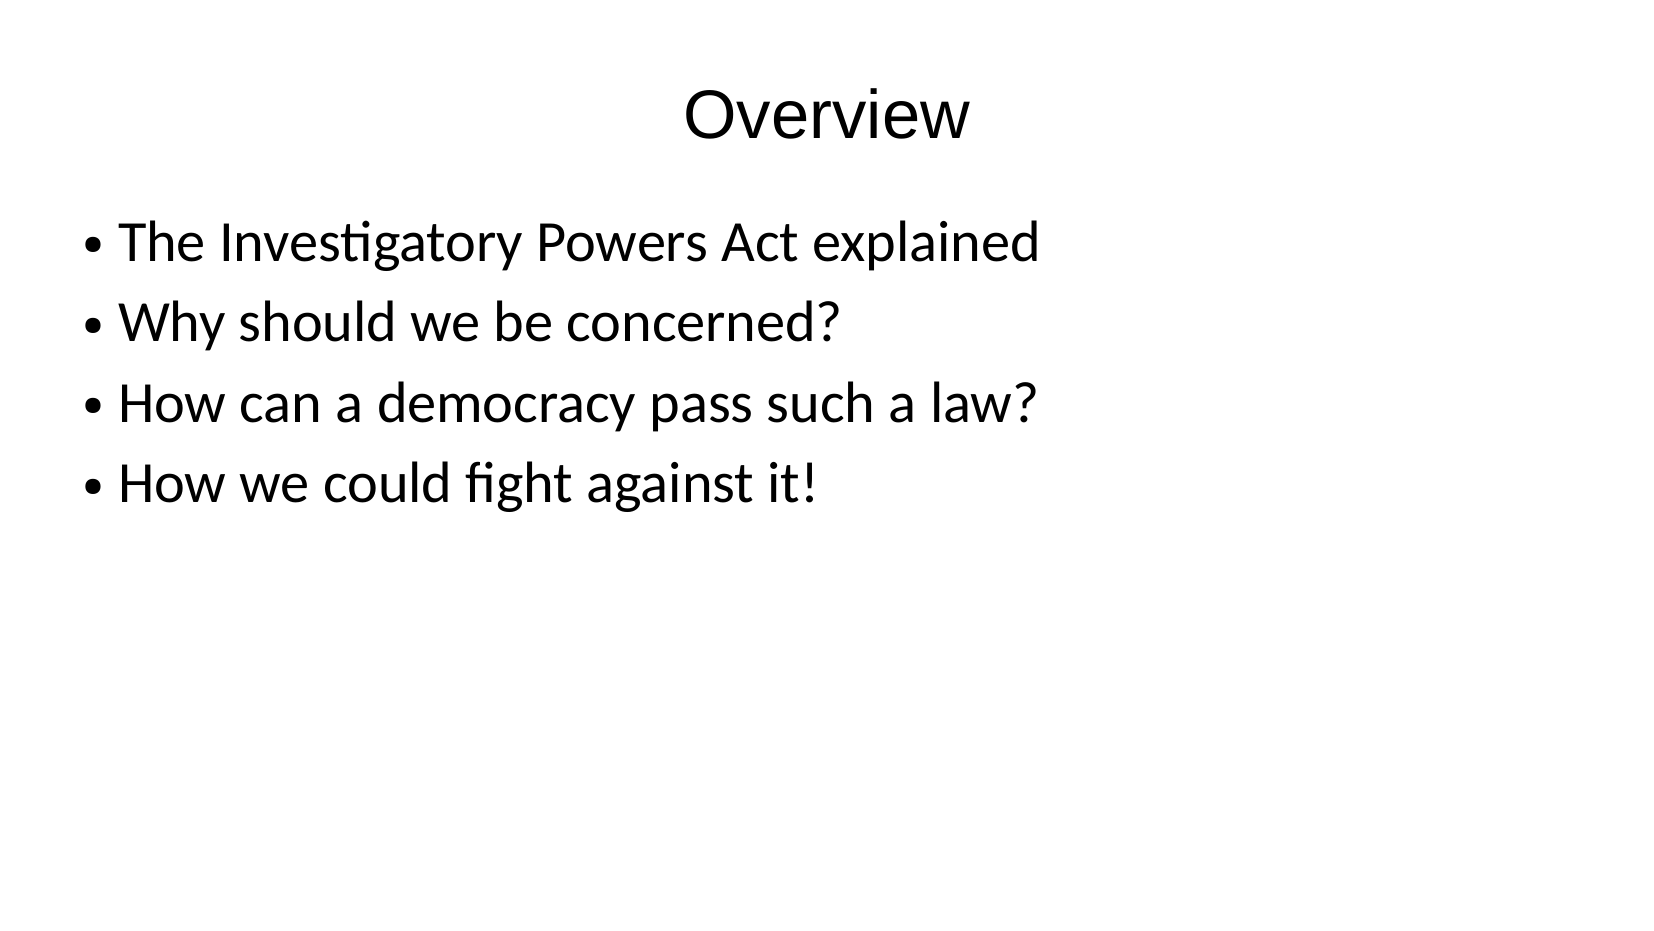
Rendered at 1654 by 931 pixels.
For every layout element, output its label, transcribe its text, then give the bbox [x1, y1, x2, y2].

title Overview [82, 37, 1571, 193]
list The Investigatory Powers Act explained Why should we be concerned? How can a democracy pass such a law? How we could fight against it! [82, 217, 1571, 758]
